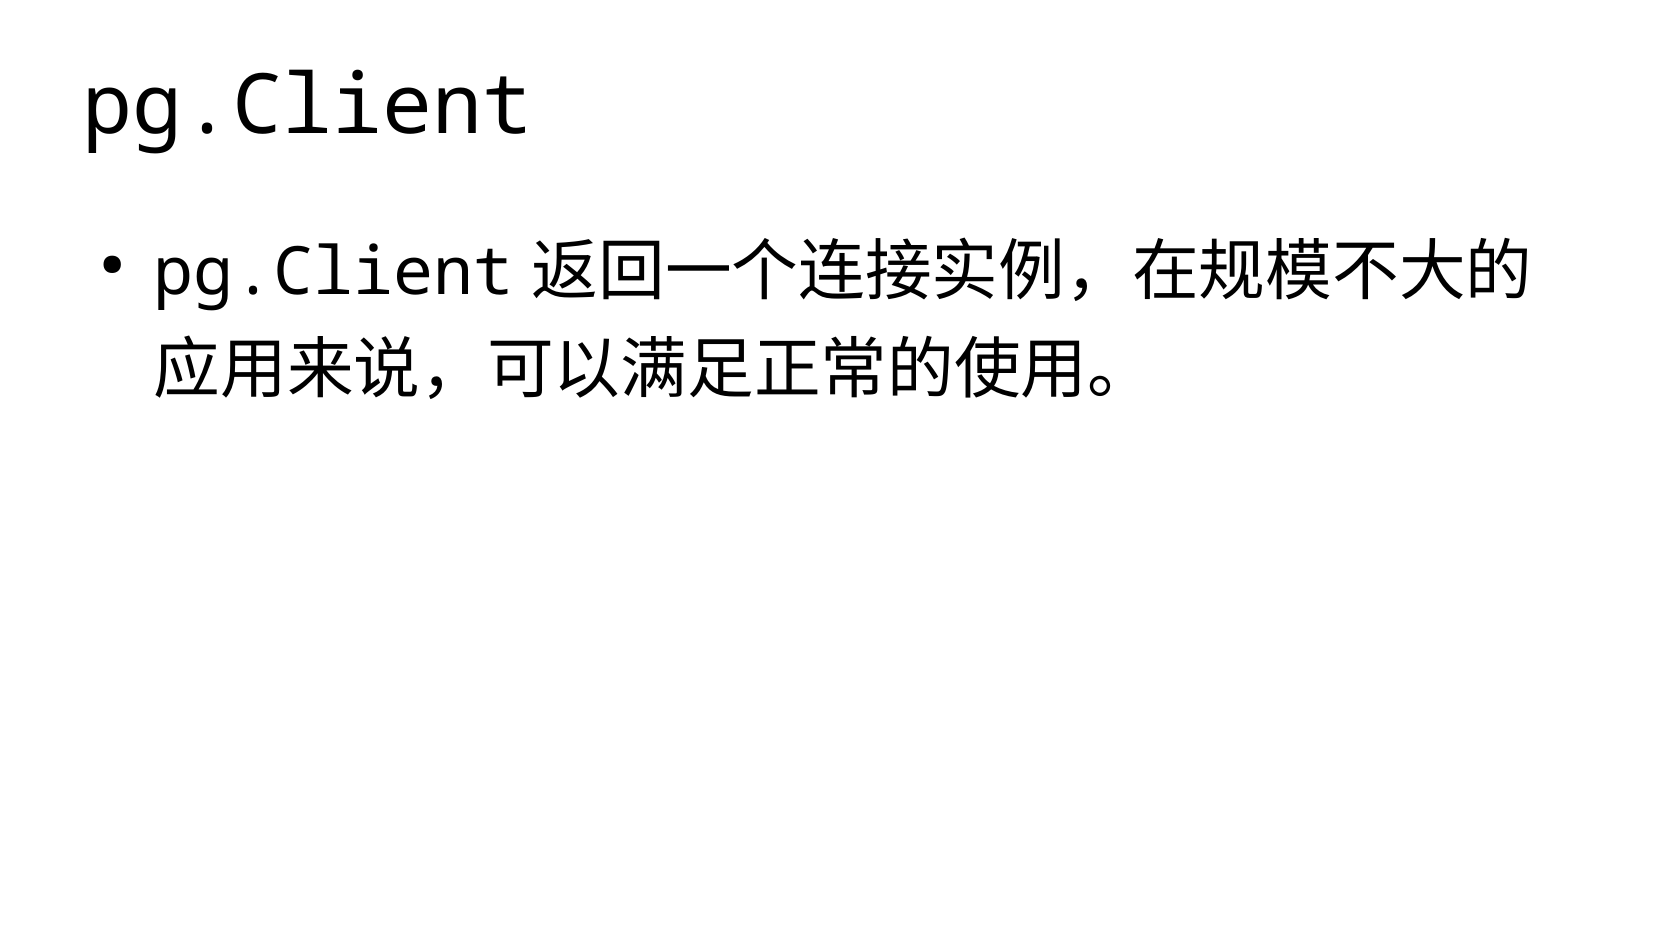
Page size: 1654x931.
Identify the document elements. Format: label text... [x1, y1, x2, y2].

list pg.Client返回一个连接实例，在规模不大的应用来说，可以满足正常的使用。 [82, 217, 1571, 875]
title pg.Client [82, 37, 1571, 166]
